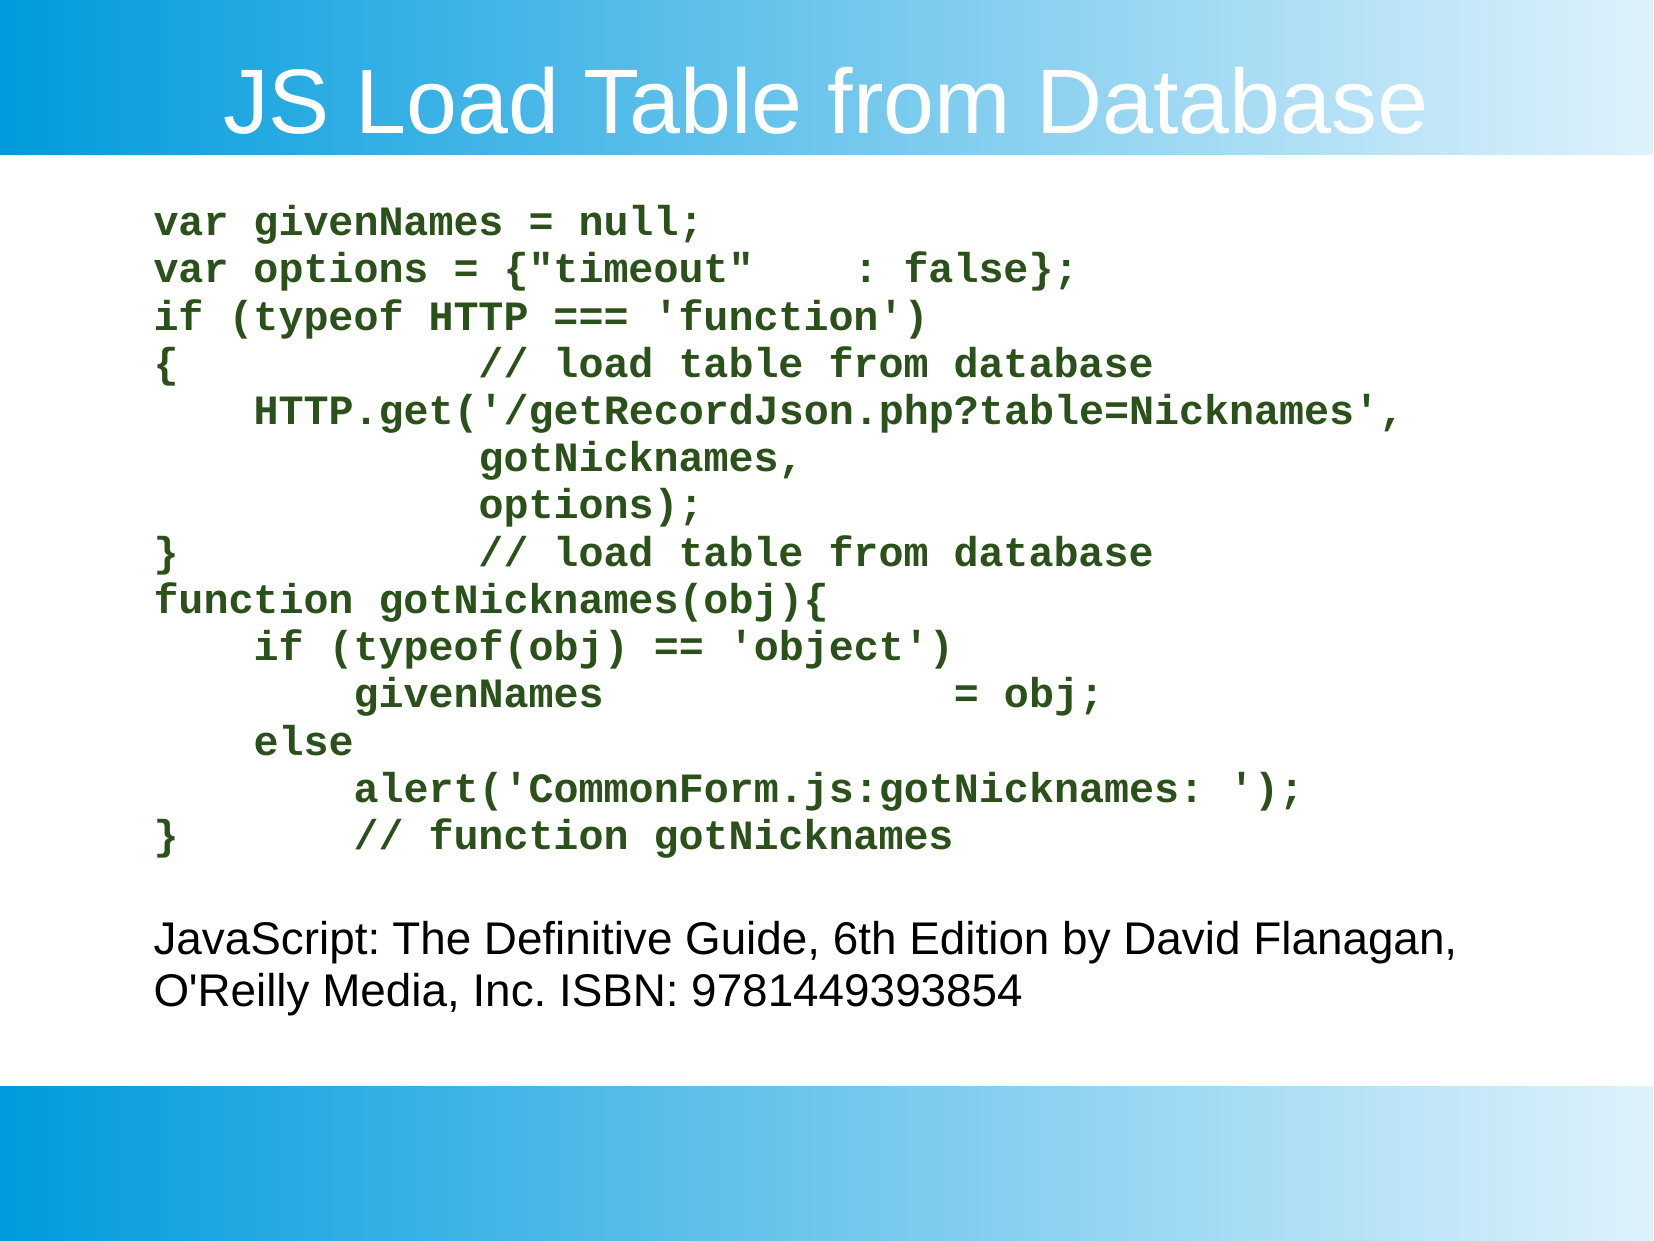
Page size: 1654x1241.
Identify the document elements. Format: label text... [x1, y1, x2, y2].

title JS Load Table from Database [82, 49, 1571, 155]
list var givenNames = null; var options = {"timeout" : false}; if (typeof HTTP === 'function') { // load table from database HTTP.get('/getRecordJson.php?table=Nicknames', gotNicknames, options); } // load table from database function gotNicknames(obj){ if (typeof(obj) == 'object') givenNames = obj; else alert('CommonForm.js:gotNicknames: '); } // function gotNicknames JavaScript: The Definitive Guide, 6th Edition by David Flanagan, O'Reilly Media, Inc. ISBN: 9781449393854 [82, 200, 1560, 1052]
